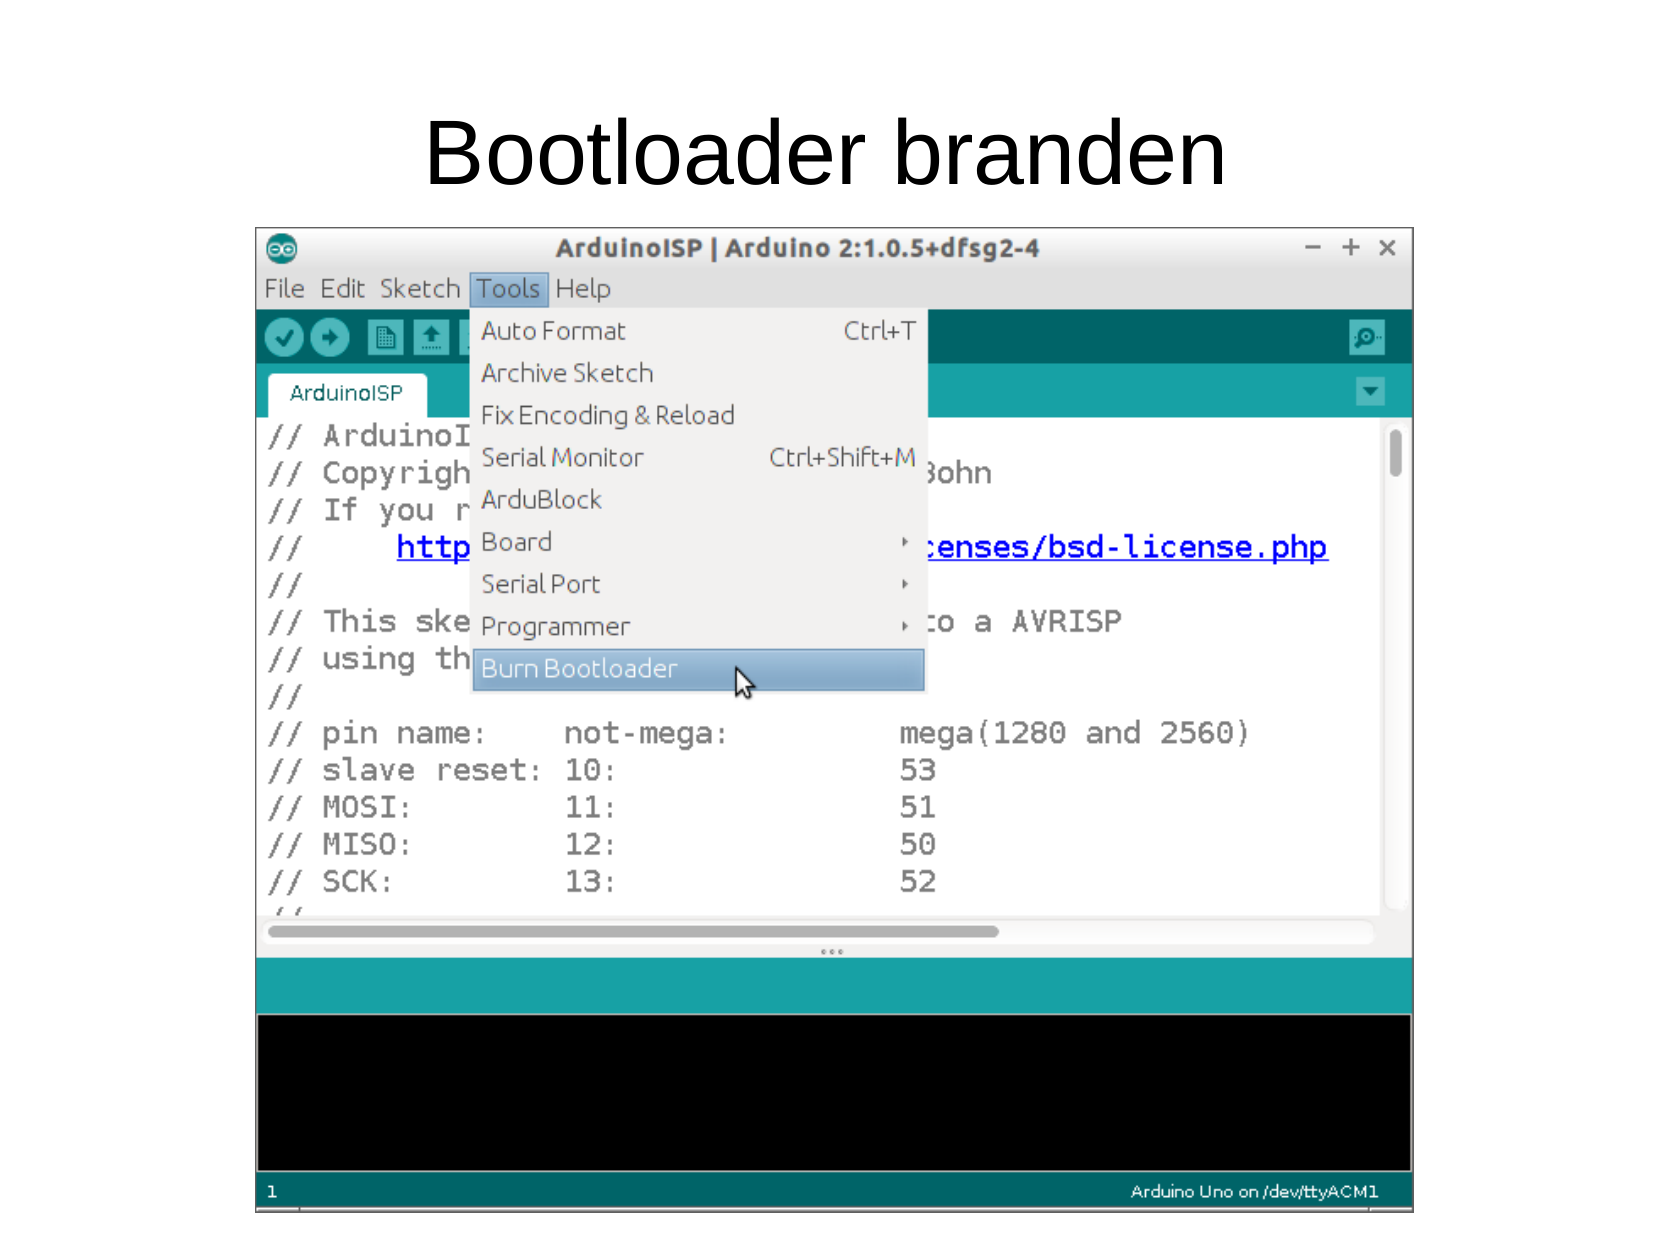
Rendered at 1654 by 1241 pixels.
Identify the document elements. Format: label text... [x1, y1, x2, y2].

title Bootloader branden [82, 49, 1571, 257]
picture [255, 227, 1414, 1214]
